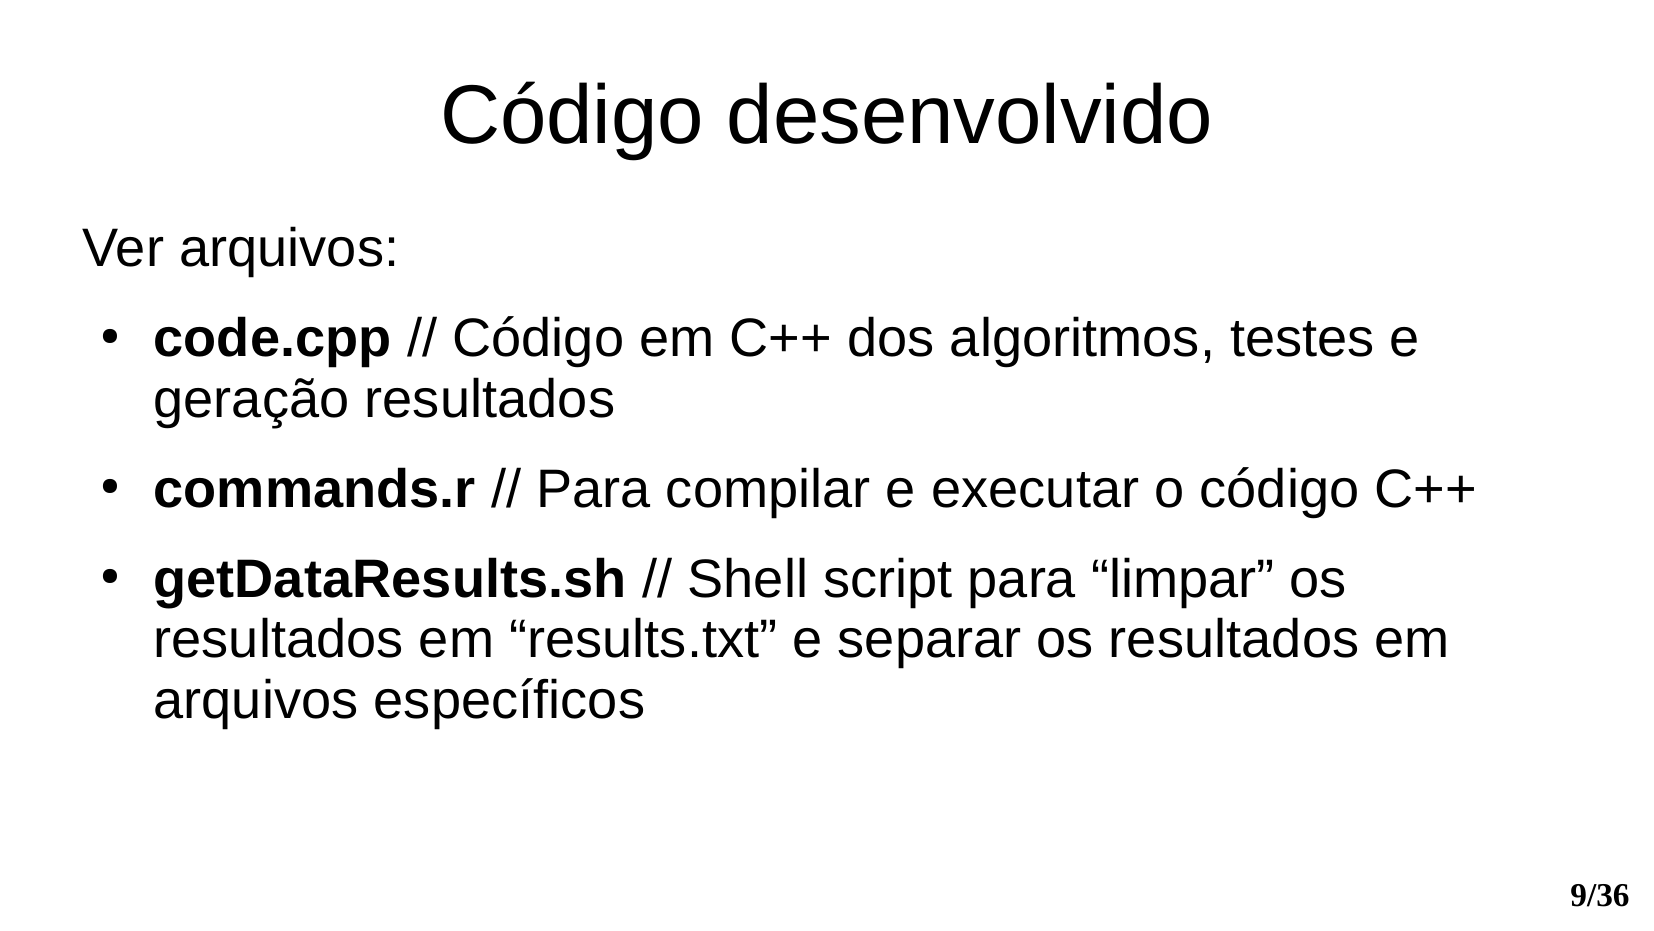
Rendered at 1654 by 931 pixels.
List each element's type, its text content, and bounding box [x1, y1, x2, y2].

list Ver arquivos: code.cpp // Código em C++ dos algoritmos, testes e geração resultados commands.r // Para compilar e executar o código C++ getDataResults.sh // Shell script para “limpar” os resultados em “results.txt” e separar os resultados em arquivos específicos [82, 217, 1571, 757]
title Código desenvolvido [82, 37, 1571, 193]
